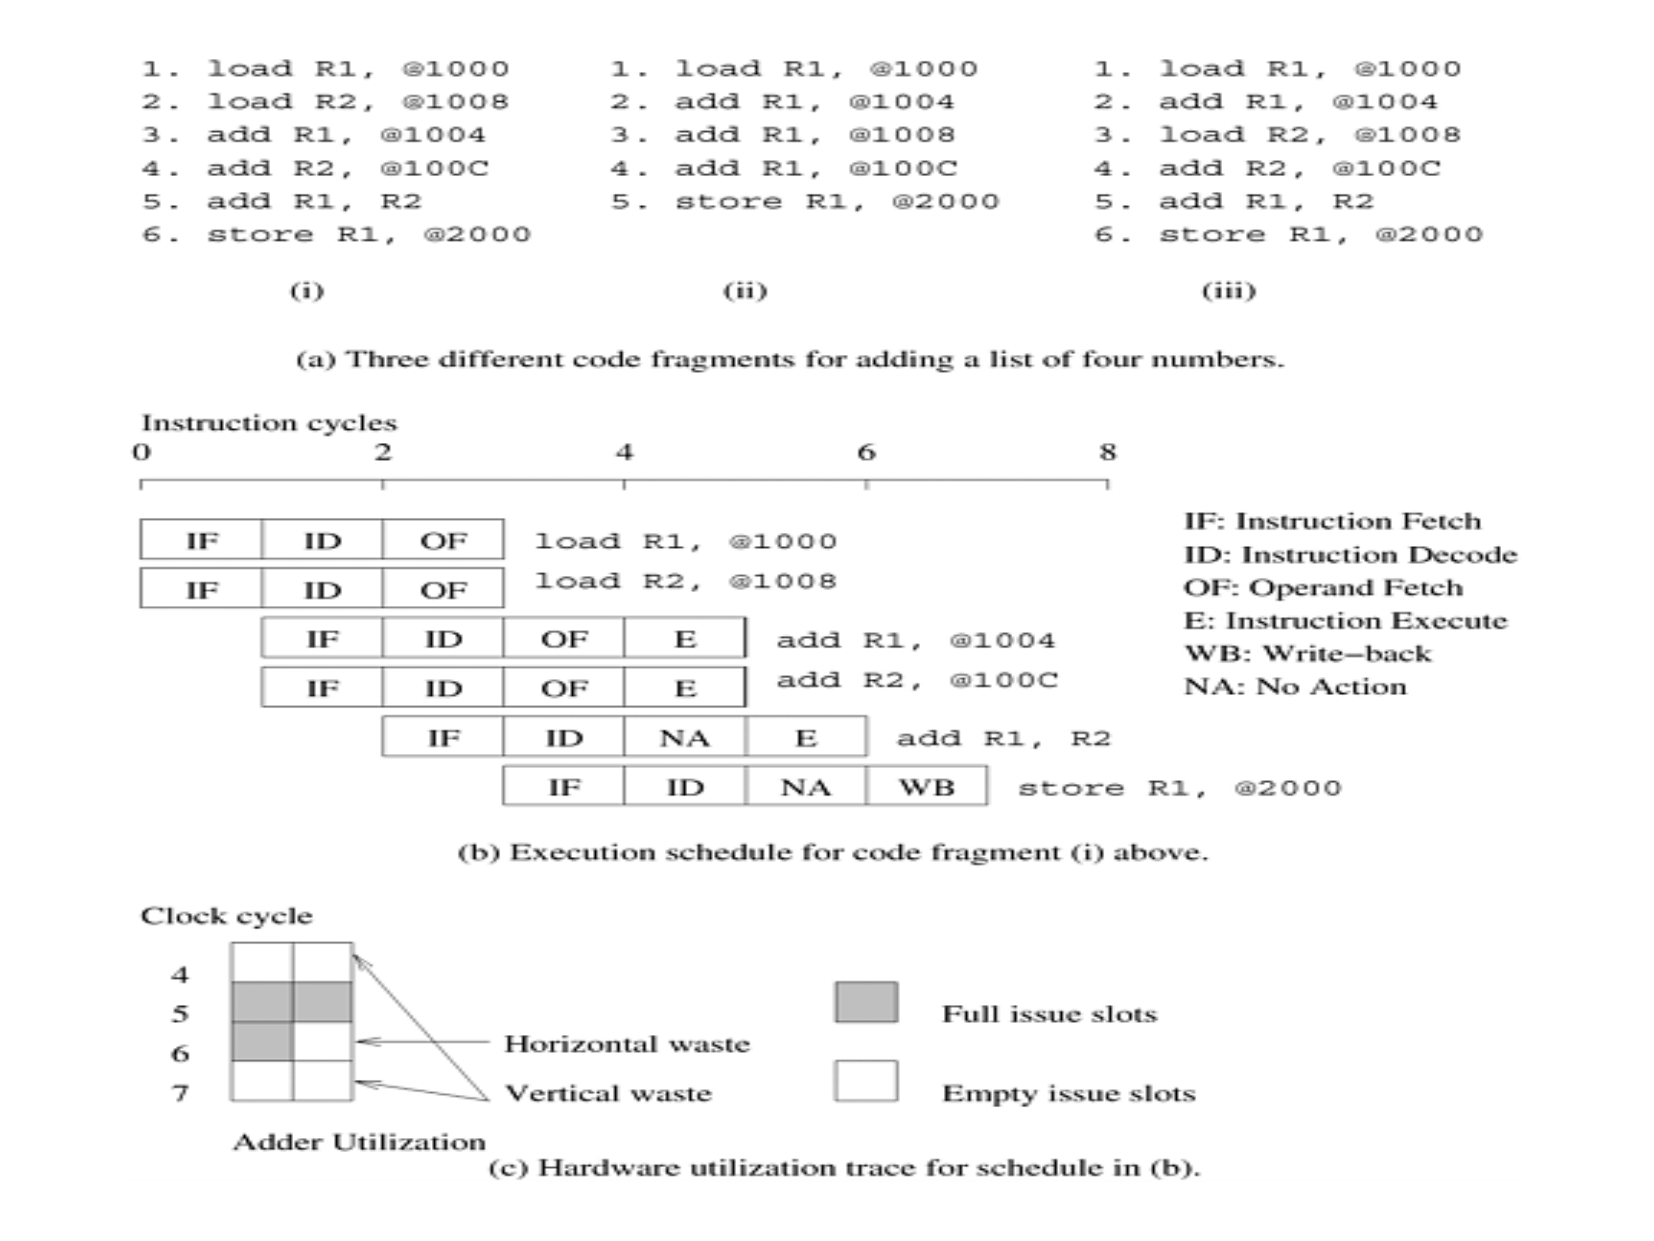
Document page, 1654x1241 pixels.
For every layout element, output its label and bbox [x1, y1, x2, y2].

title [82, 49, 1571, 257]
picture [129, 58, 1524, 1182]
